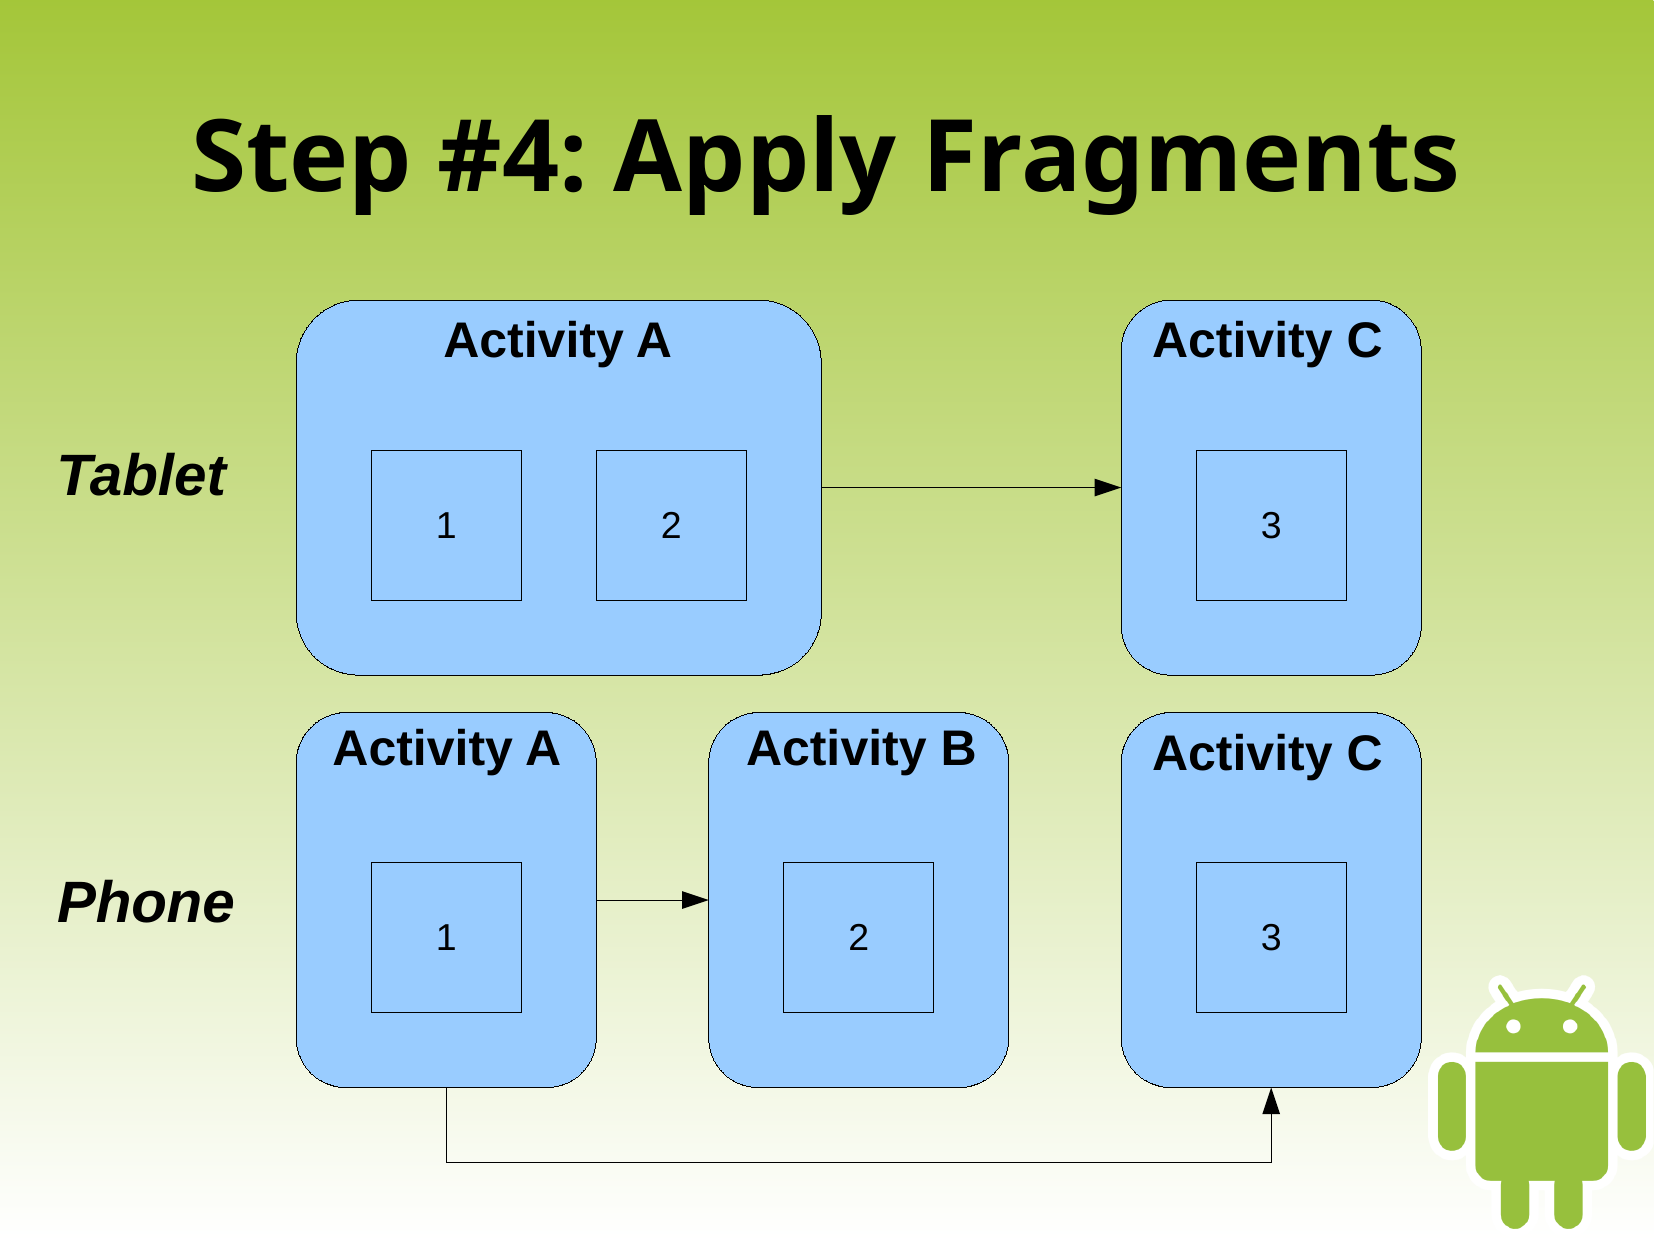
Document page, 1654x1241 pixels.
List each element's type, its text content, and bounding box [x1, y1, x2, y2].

text_box Activity C [1123, 717, 1422, 798]
text_box [1150, 712, 1392, 717]
text_box [1121, 749, 1422, 1088]
text_box 3 [1196, 862, 1347, 1013]
text_box [1121, 336, 1422, 676]
text_box 1 [371, 450, 522, 601]
text_box [1151, 300, 1391, 304]
text_box [296, 722, 597, 1088]
title Step #4: Apply Fragments [82, 56, 1571, 250]
text_box 2 [783, 862, 934, 1013]
text_box Activity A [428, 304, 689, 384]
text_box [296, 300, 822, 676]
text_box Activity B [731, 712, 992, 792]
text_box Phone [42, 862, 250, 952]
text_box Activity A [317, 712, 578, 792]
text_box [708, 720, 1009, 1088]
text_box Tablet [41, 435, 239, 525]
picture [1428, 975, 1654, 1238]
text_box Activity C [1123, 304, 1422, 384]
text_box 3 [1196, 450, 1347, 601]
text_box 1 [371, 862, 522, 1013]
text_box 2 [596, 450, 747, 601]
